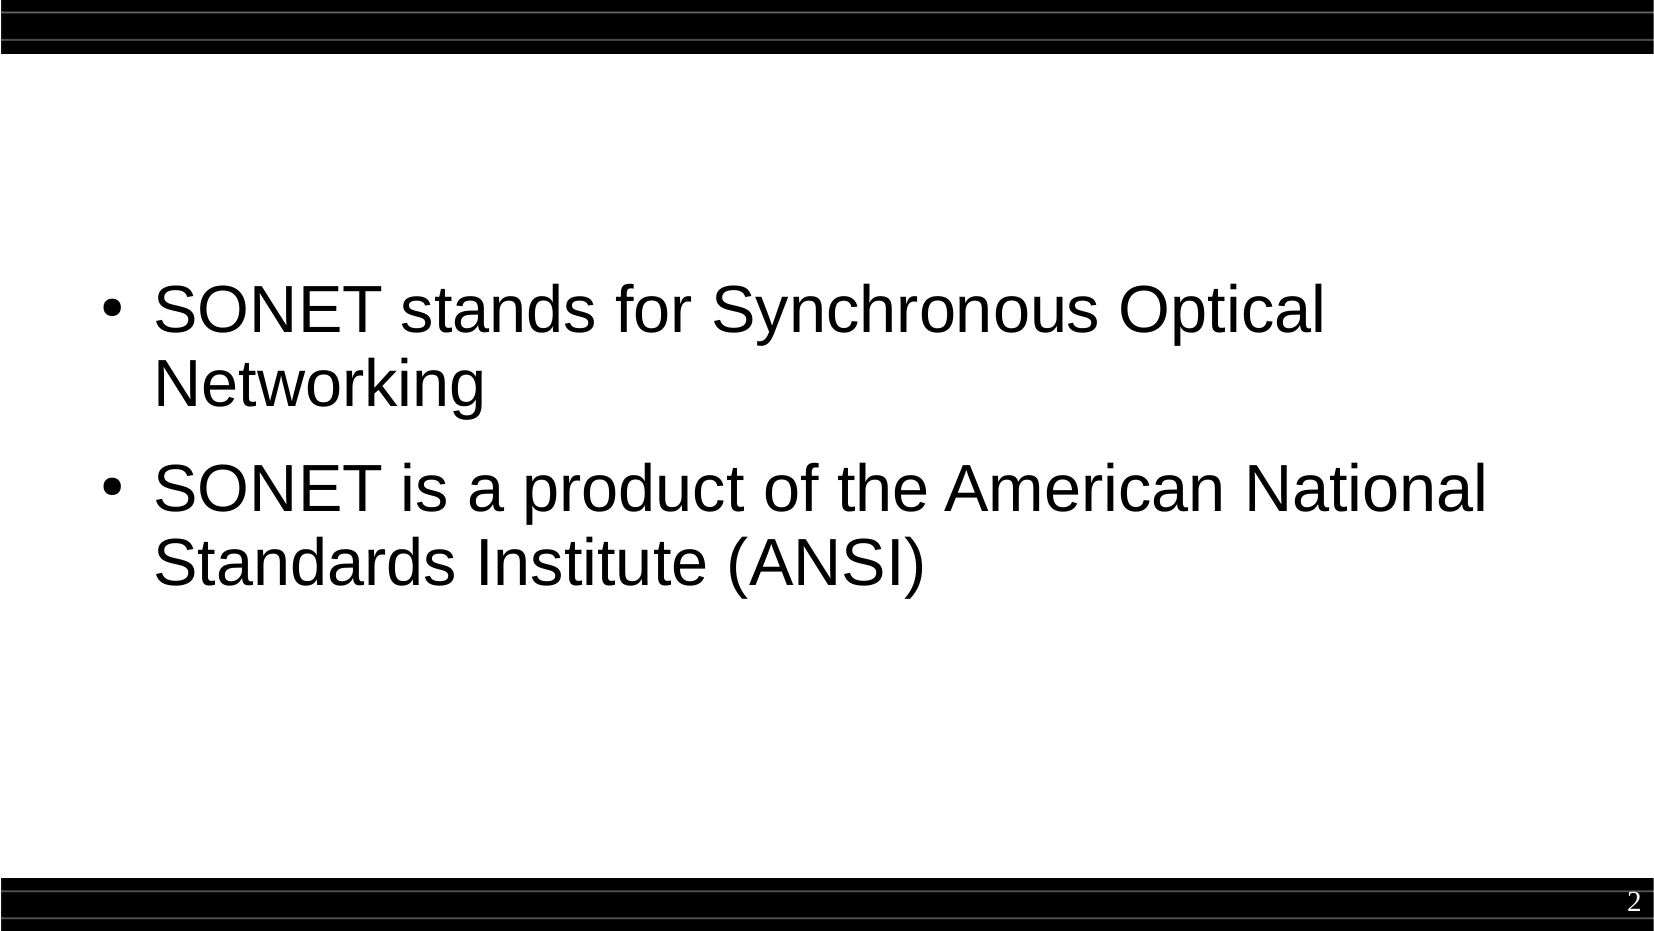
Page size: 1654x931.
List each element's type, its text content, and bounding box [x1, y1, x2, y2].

picture [1, 0, 1654, 54]
picture [1, 878, 1654, 931]
list SONET stands for Synchronous Optical Networking SONET is a product of the American National Standards Institute (ANSI) [82, 271, 1571, 851]
